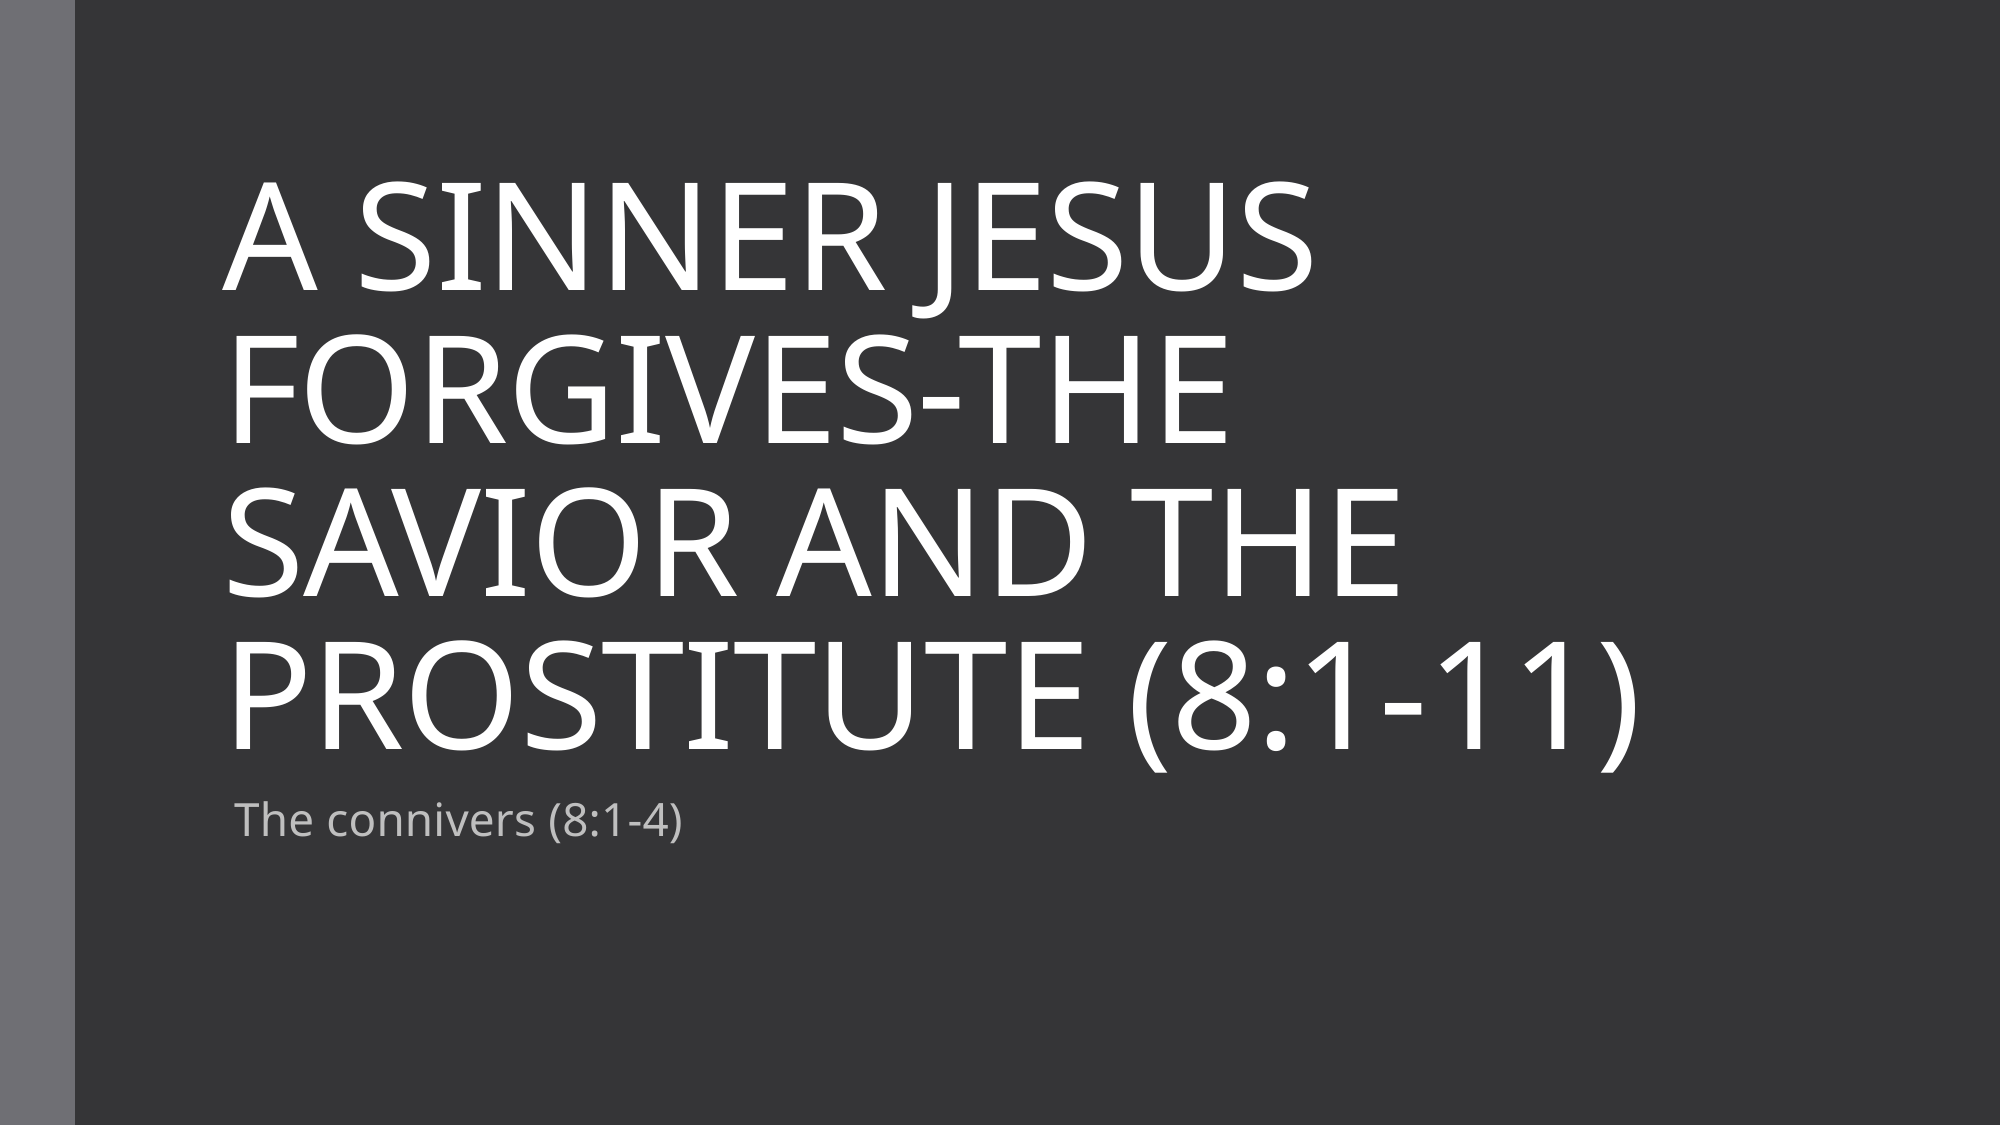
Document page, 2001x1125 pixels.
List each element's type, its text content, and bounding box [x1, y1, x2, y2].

subtitle The connivers (8:1-4) [206, 787, 1752, 1066]
title A SINNER JESUS FORGIVES-THE SAVIOR AND THE PROSTITUTE (8:1-11) [206, 124, 1752, 787]
